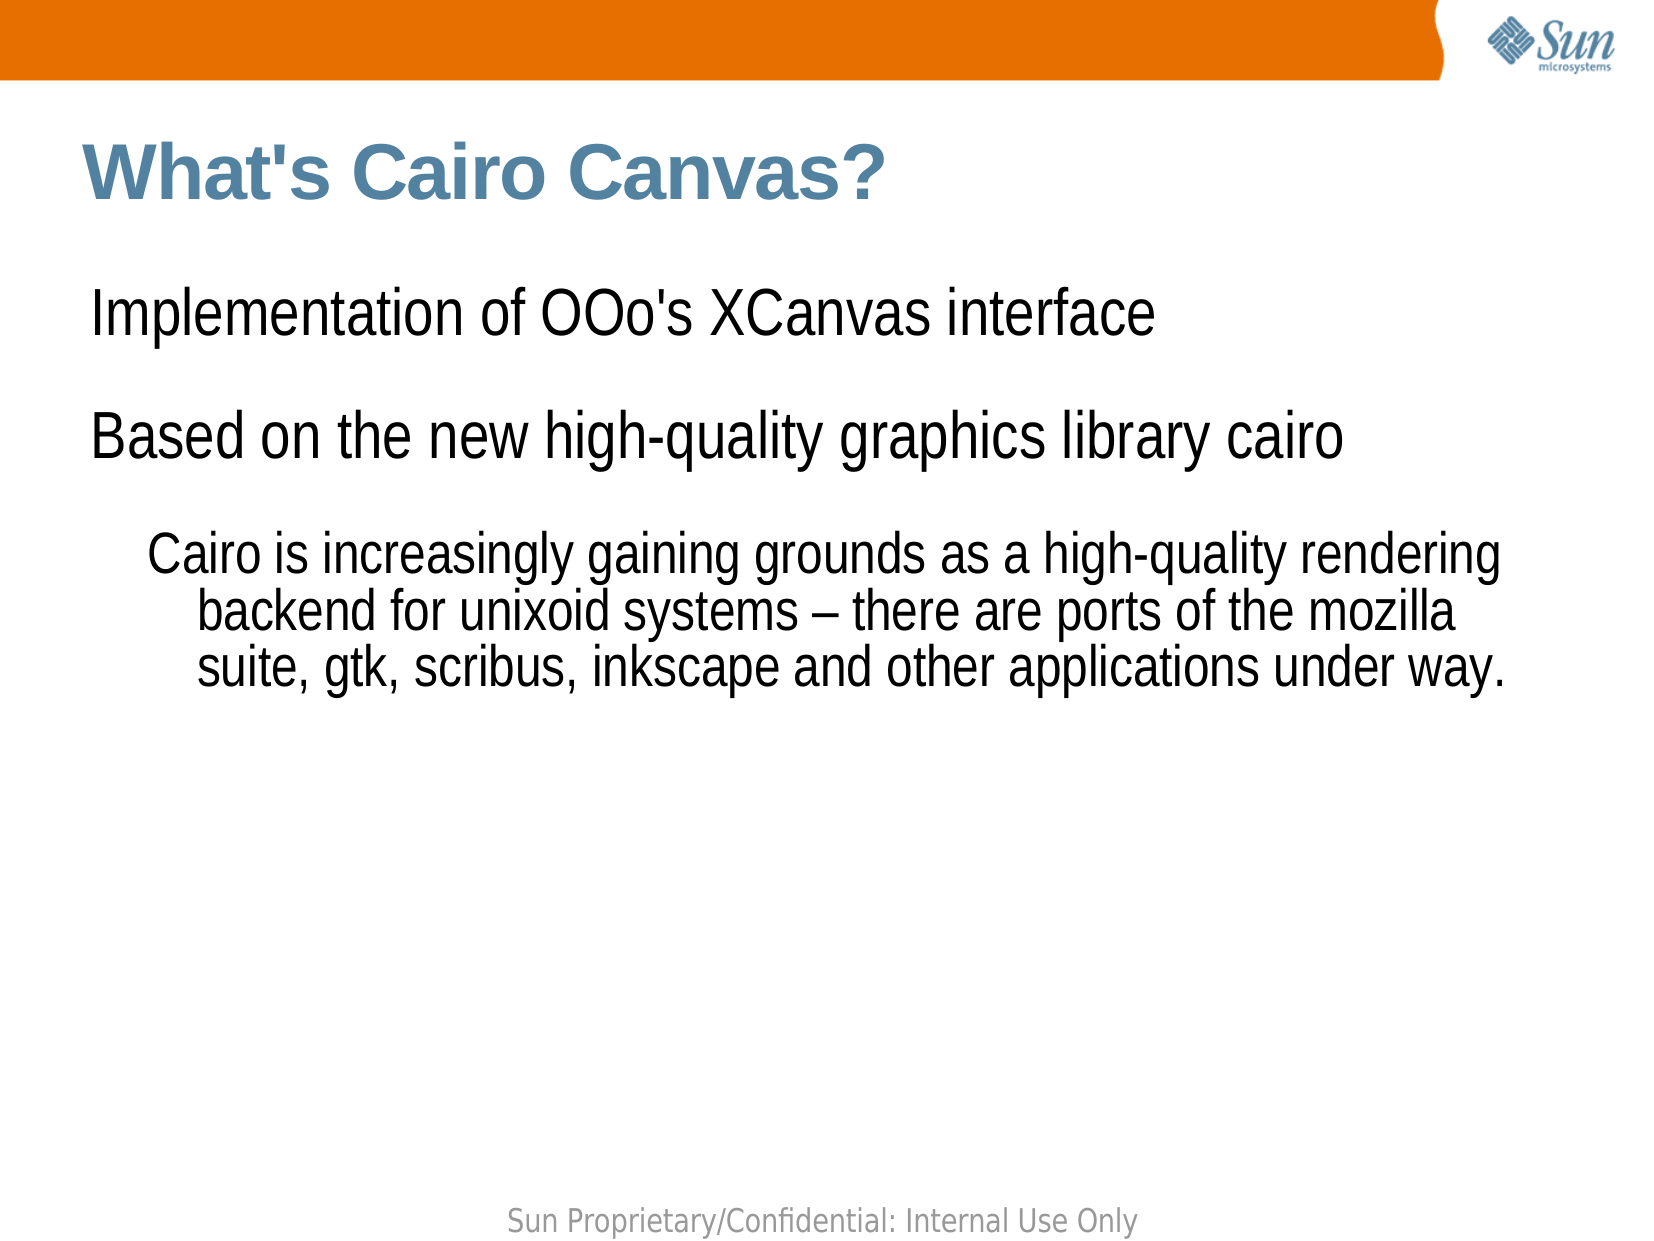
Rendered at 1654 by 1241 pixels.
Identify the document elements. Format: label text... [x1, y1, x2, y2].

list Implementation of OOo's XCanvas interface Based on the new high-quality graphics library cairo Cairo is increasingly gaining grounds as a high-quality rendering backend for unixoid systems – there are ports of the mozilla suite, gtk, scribus, inkscape and other applications under way. [71, 283, 1545, 1121]
picture [0, 0, 1654, 83]
title What's Cairo Canvas? [82, 135, 1585, 251]
